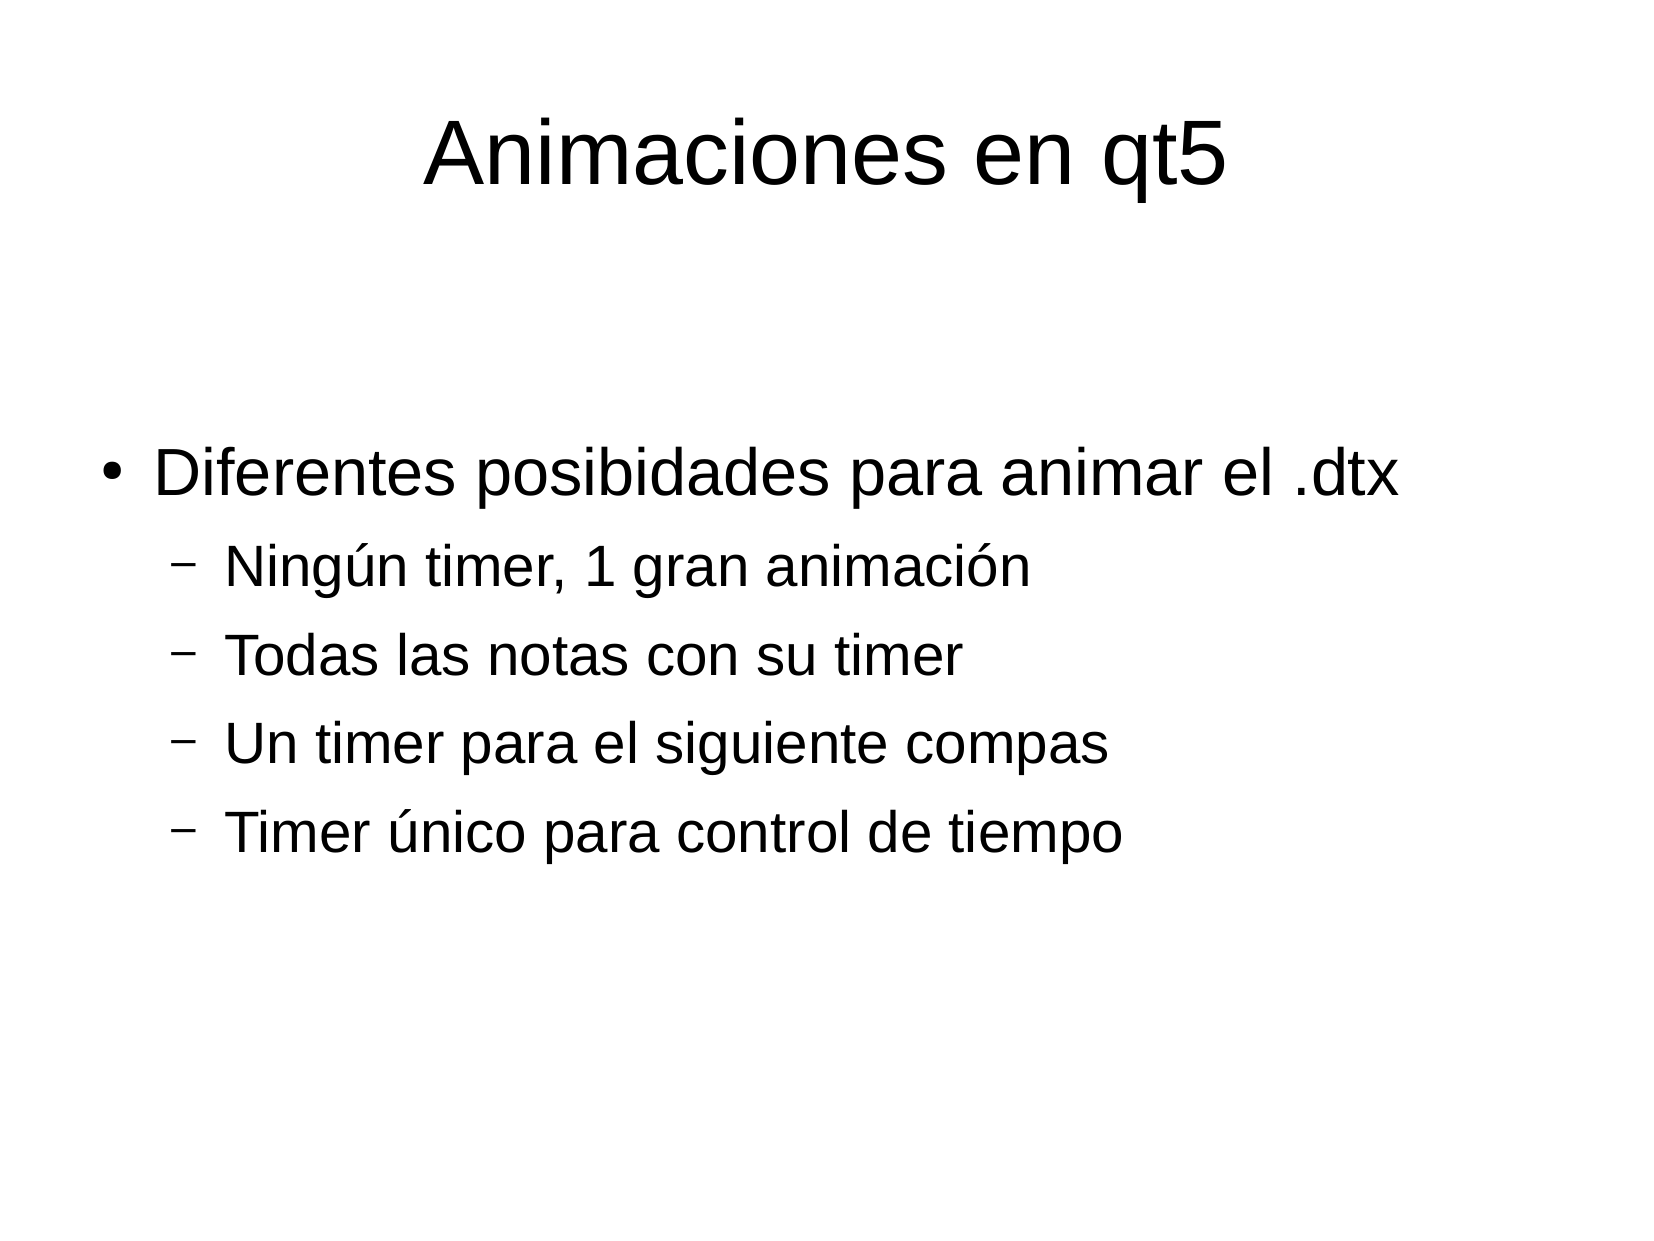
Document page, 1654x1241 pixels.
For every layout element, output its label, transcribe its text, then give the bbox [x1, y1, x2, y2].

title Animaciones en qt5 [82, 49, 1571, 257]
list Diferentes posibidades para animar el .dtx Ningún timer, 1 gran animación Todas las notas con su timer Un timer para el siguiente compas Timer único para control de tiempo [82, 290, 1571, 1010]
